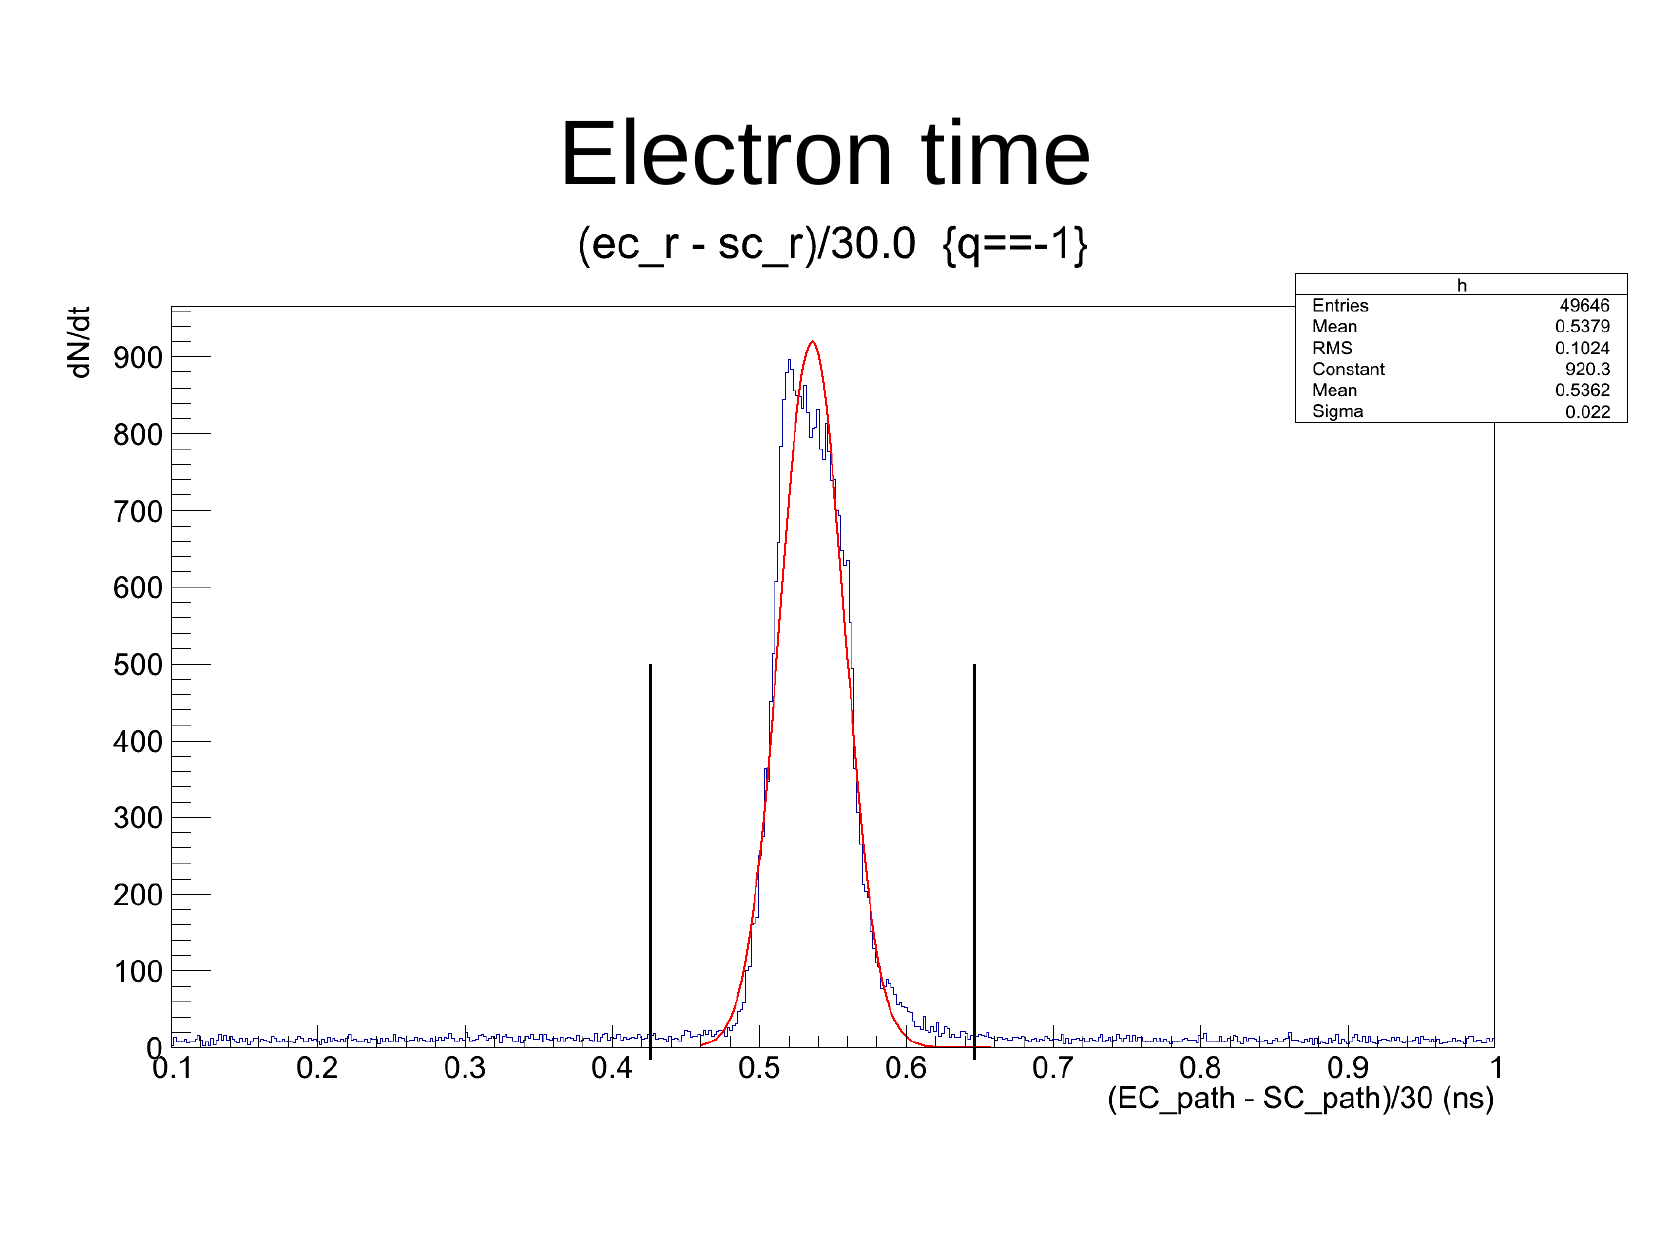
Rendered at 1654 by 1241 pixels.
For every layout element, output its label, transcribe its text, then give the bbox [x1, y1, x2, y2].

title Electron time [82, 49, 1571, 213]
picture [5, 213, 1654, 1141]
